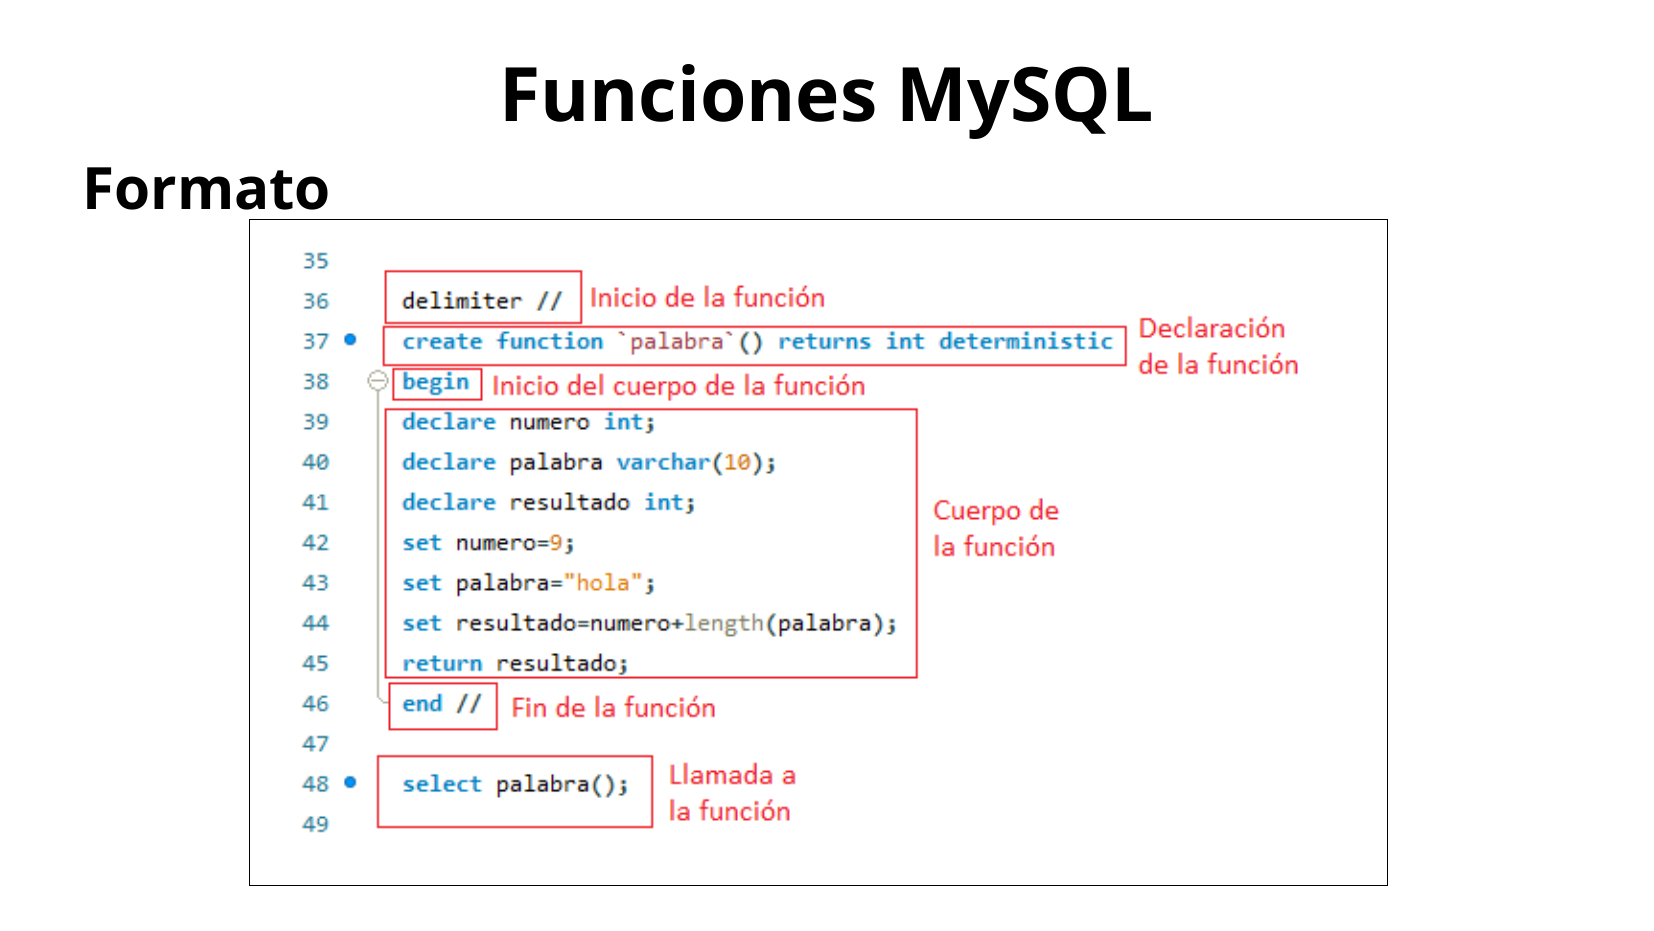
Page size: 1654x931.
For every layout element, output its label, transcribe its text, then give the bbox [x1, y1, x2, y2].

list Formato [82, 147, 1571, 857]
picture [249, 219, 1388, 886]
title Funciones MySQL [82, 37, 1571, 147]
